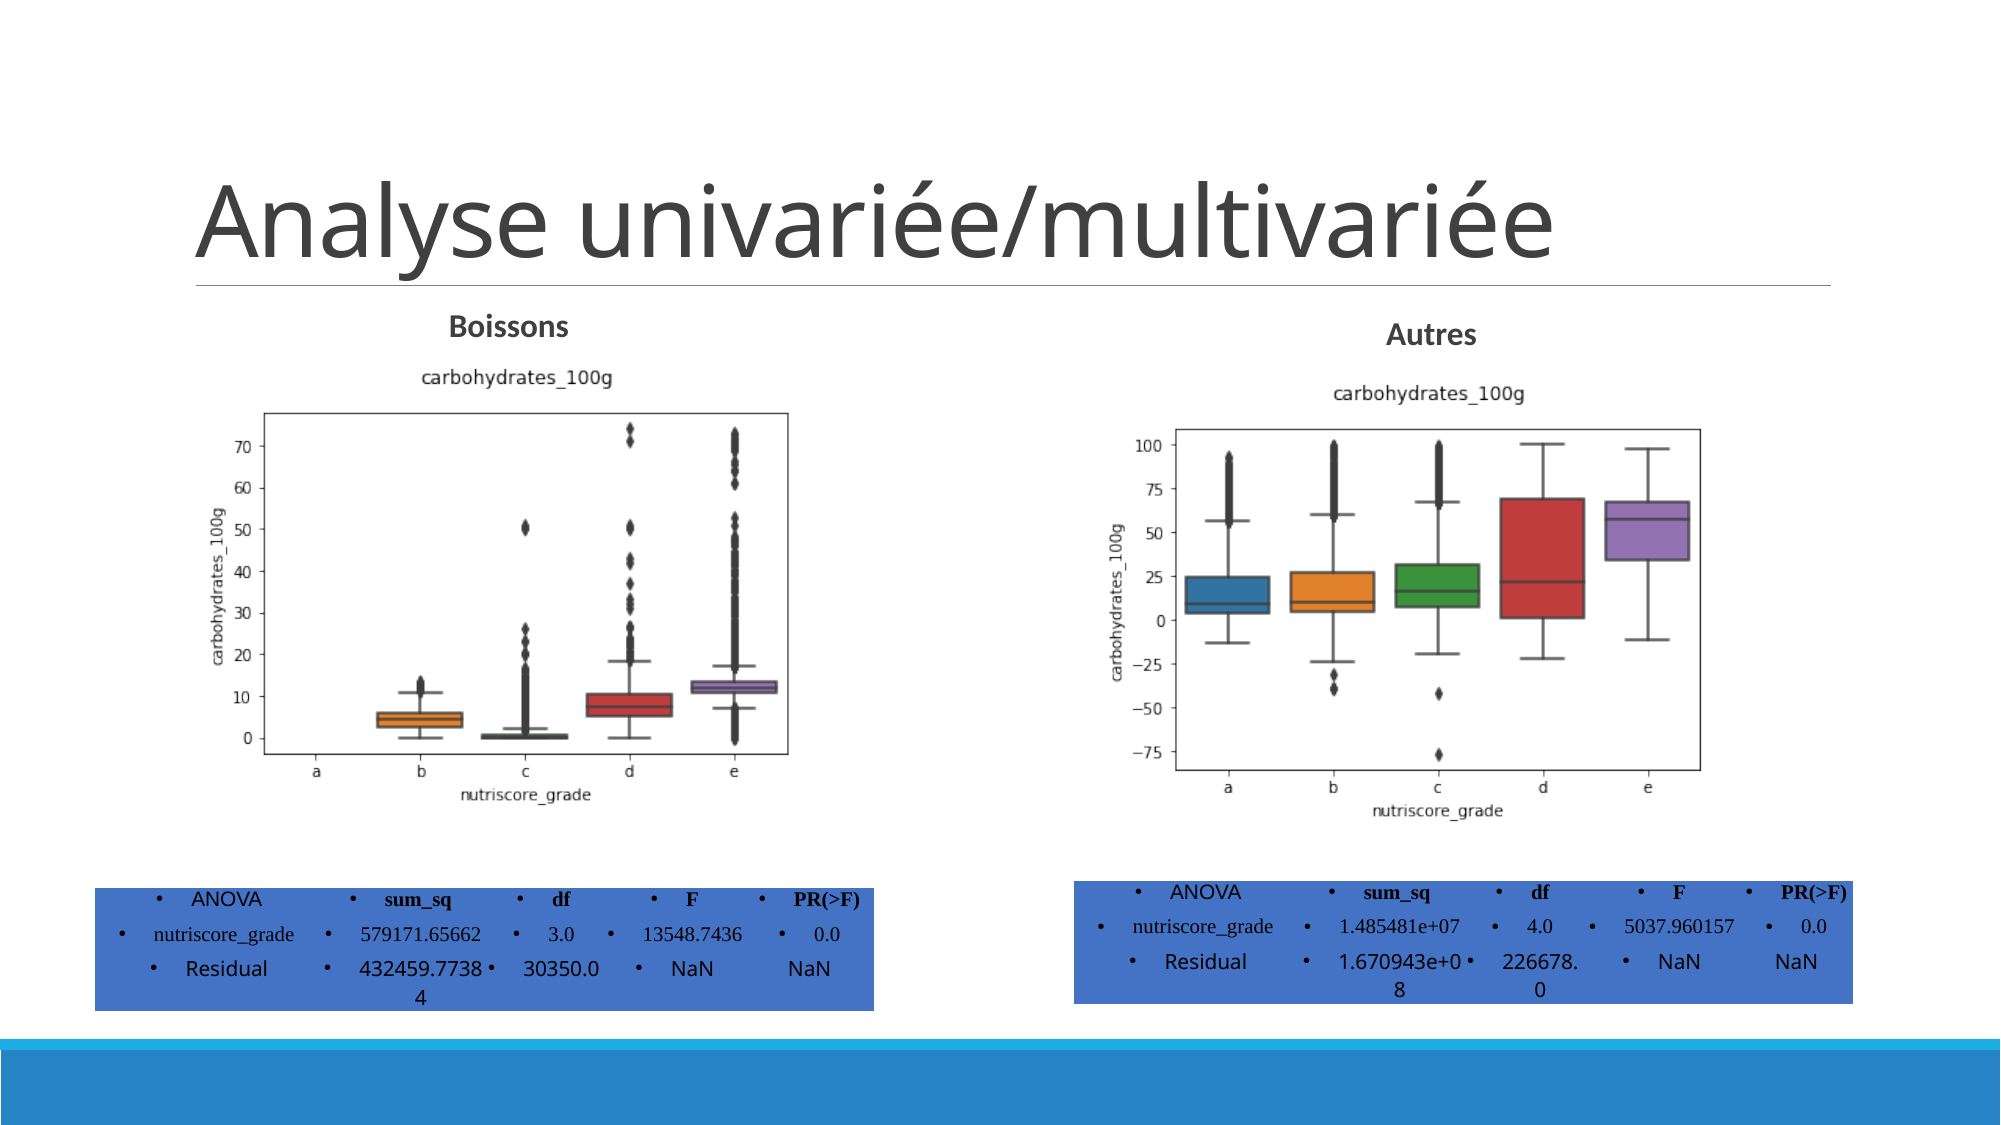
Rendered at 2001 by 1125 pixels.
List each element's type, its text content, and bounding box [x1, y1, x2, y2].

table_cell 432459.77384 [324, 954, 483, 1011]
list Boissons [433, 301, 619, 358]
table_cell 3.0 [483, 923, 605, 954]
table_cell 1.670943e+08 [1302, 947, 1462, 1004]
table_header sum_sq [1302, 881, 1462, 915]
table_header F [1583, 881, 1740, 915]
title Analyse univariée/multivariée [180, 47, 1831, 286]
table_cell 0.0 [1740, 915, 1853, 947]
table_header F [605, 888, 745, 923]
picture [198, 358, 797, 815]
table_cell 5037.960157 [1583, 915, 1740, 947]
table_cell nutriscore_grade [1074, 915, 1302, 947]
text_box Autres [1371, 309, 1556, 374]
table_cell NaN [1583, 947, 1740, 1004]
table_cell 579171.65662 [324, 923, 483, 954]
table_header PR(>F) [1740, 881, 1853, 915]
table_cell Residual [95, 954, 324, 1011]
picture [1097, 374, 1711, 831]
table_cell 0.0 [745, 923, 874, 954]
table_cell NaN [745, 954, 874, 1011]
table_header df [483, 888, 605, 923]
table_header ANOVA [95, 888, 324, 923]
table_cell NaN [605, 954, 745, 1011]
table_cell 13548.7436 [605, 923, 745, 954]
table_cell 1.485481e+07 [1302, 915, 1462, 947]
table_cell Residual [1074, 947, 1302, 1004]
table_cell 4.0 [1462, 915, 1583, 947]
table_cell nutriscore_grade [95, 923, 324, 954]
table_header ANOVA [1074, 881, 1302, 915]
table_cell 30350.0 [483, 954, 605, 1011]
table_header sum_sq [324, 888, 483, 923]
table_header PR(>F) [745, 888, 874, 923]
table_cell NaN [1740, 947, 1853, 1004]
table_header df [1462, 881, 1583, 915]
table_cell 226678.0 [1462, 947, 1583, 1004]
